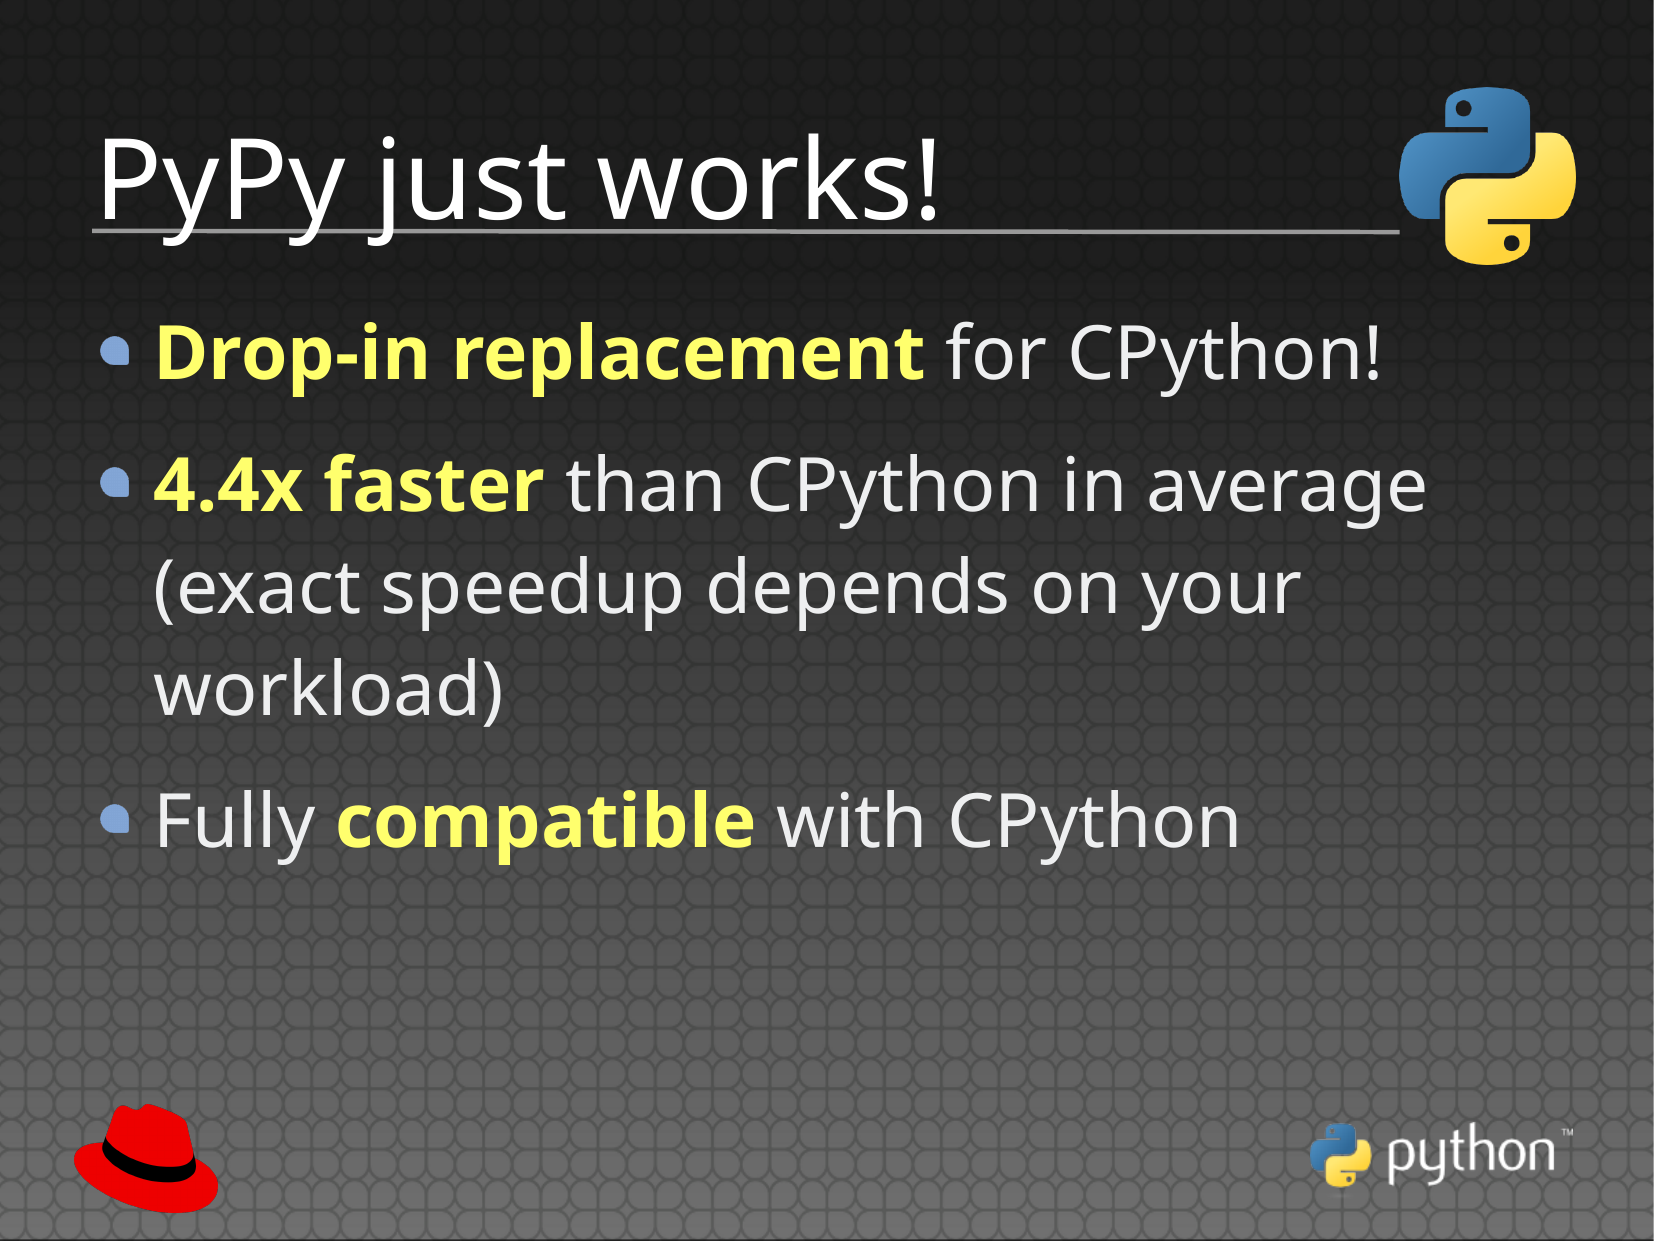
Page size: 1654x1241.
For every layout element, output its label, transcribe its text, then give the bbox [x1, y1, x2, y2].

picture [0, 0, 1654, 1241]
list Drop-in replacement for CPython! 4.4x faster than CPython in average (exact speedup depends on your workload) Fully compatible with CPython [82, 299, 1571, 1039]
title PyPy just works! [94, 100, 1426, 251]
